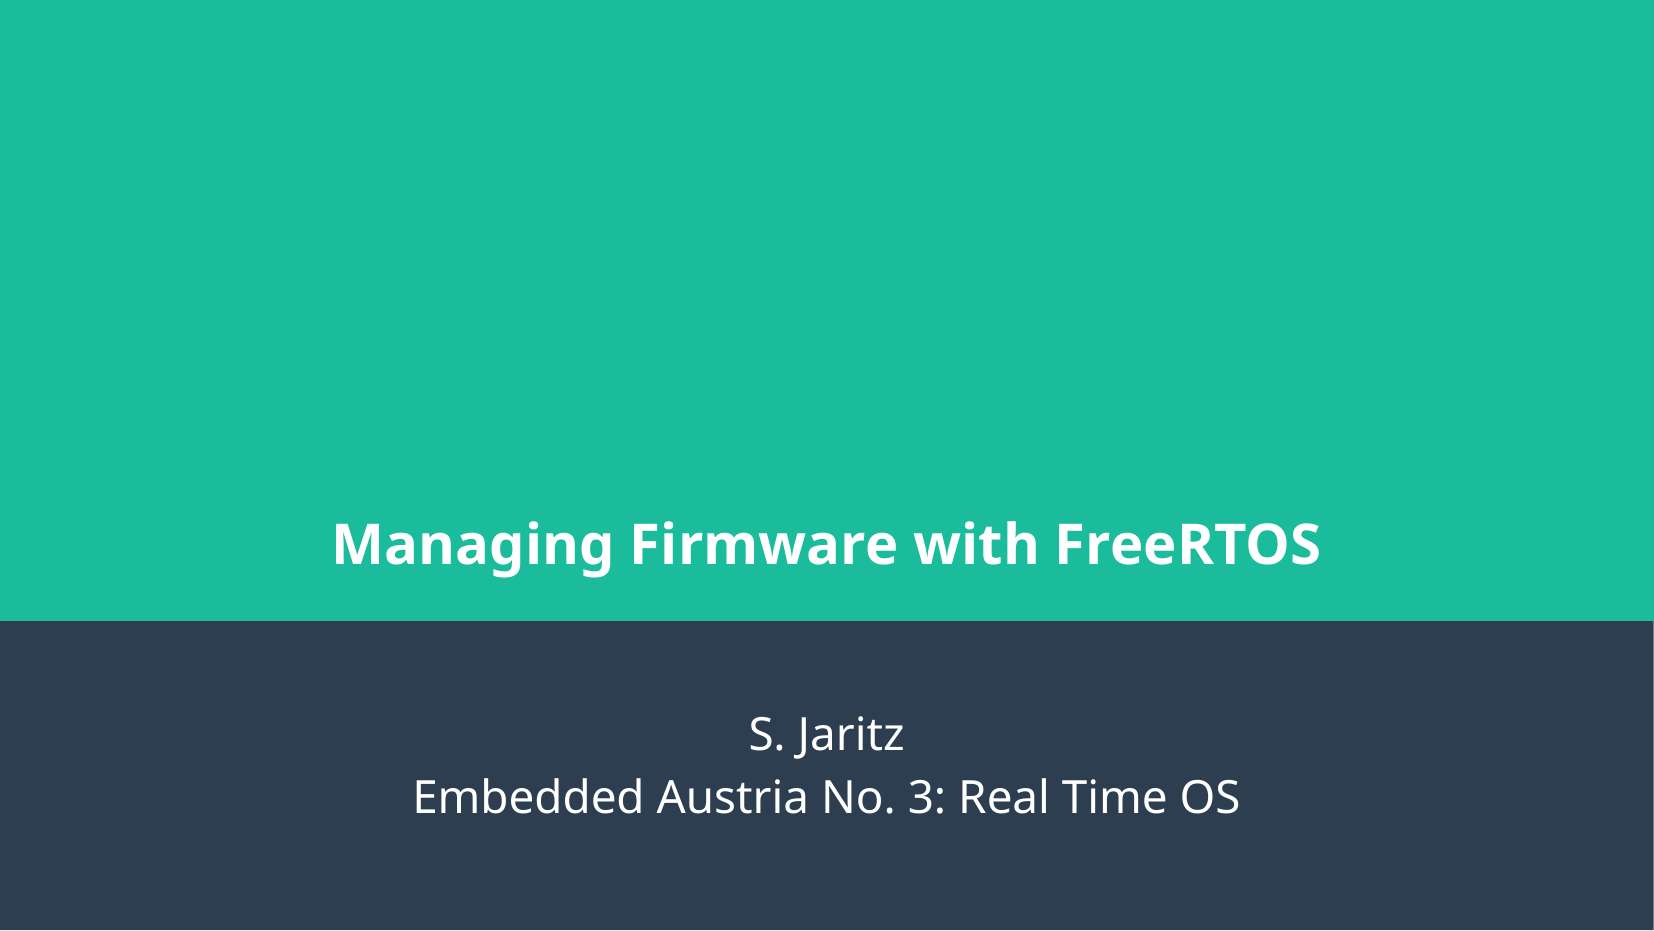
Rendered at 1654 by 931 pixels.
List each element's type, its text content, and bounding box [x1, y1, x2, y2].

subtitle S. Jaritz Embedded Austria No. 3: Real Time OS [59, 642, 1595, 886]
title Managing Firmware with FreeRTOS [59, 465, 1595, 583]
